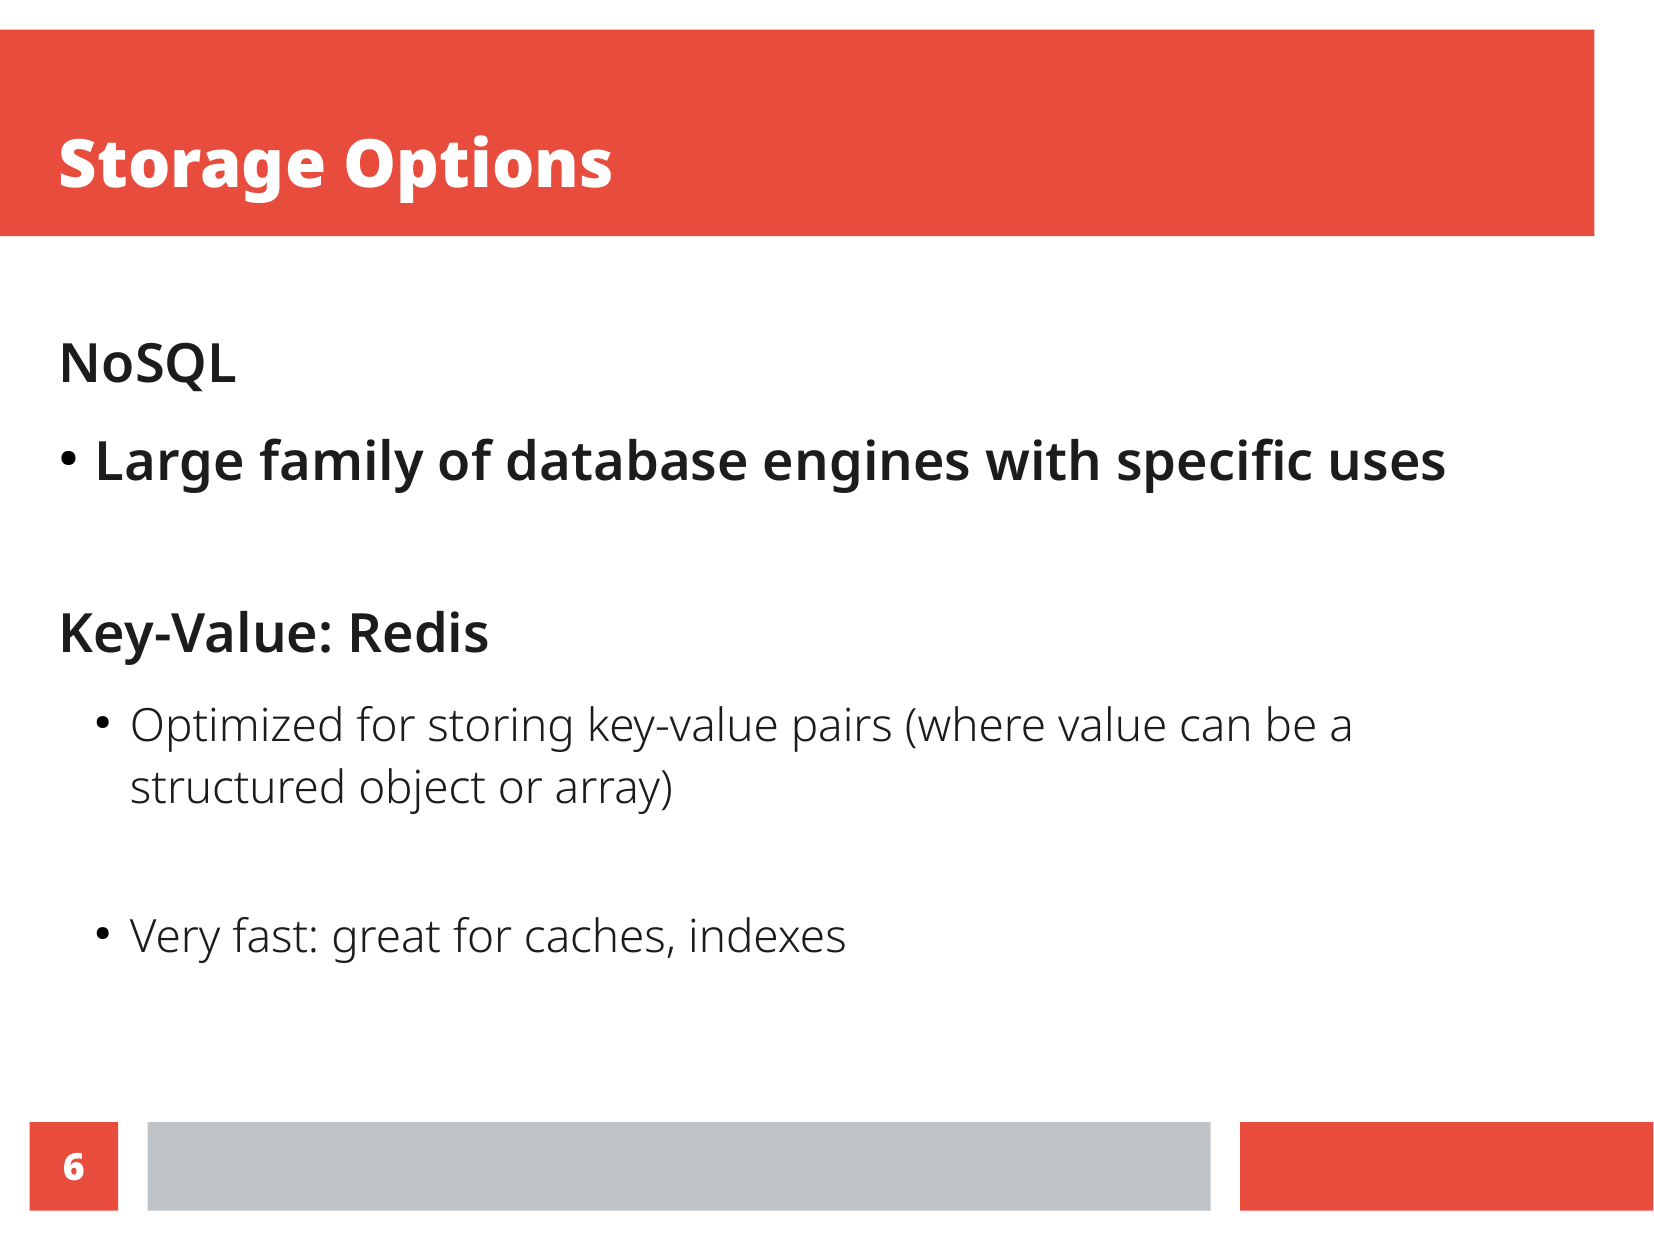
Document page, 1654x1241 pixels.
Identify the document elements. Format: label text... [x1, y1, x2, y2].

list NoSQL Large family of database engines with specific uses Key-Value: Redis Optimized for storing key-value pairs (where value can be a structured object or array) Very fast: great for caches, indexes [59, 324, 1565, 1093]
title Storage Options [59, 59, 1595, 207]
